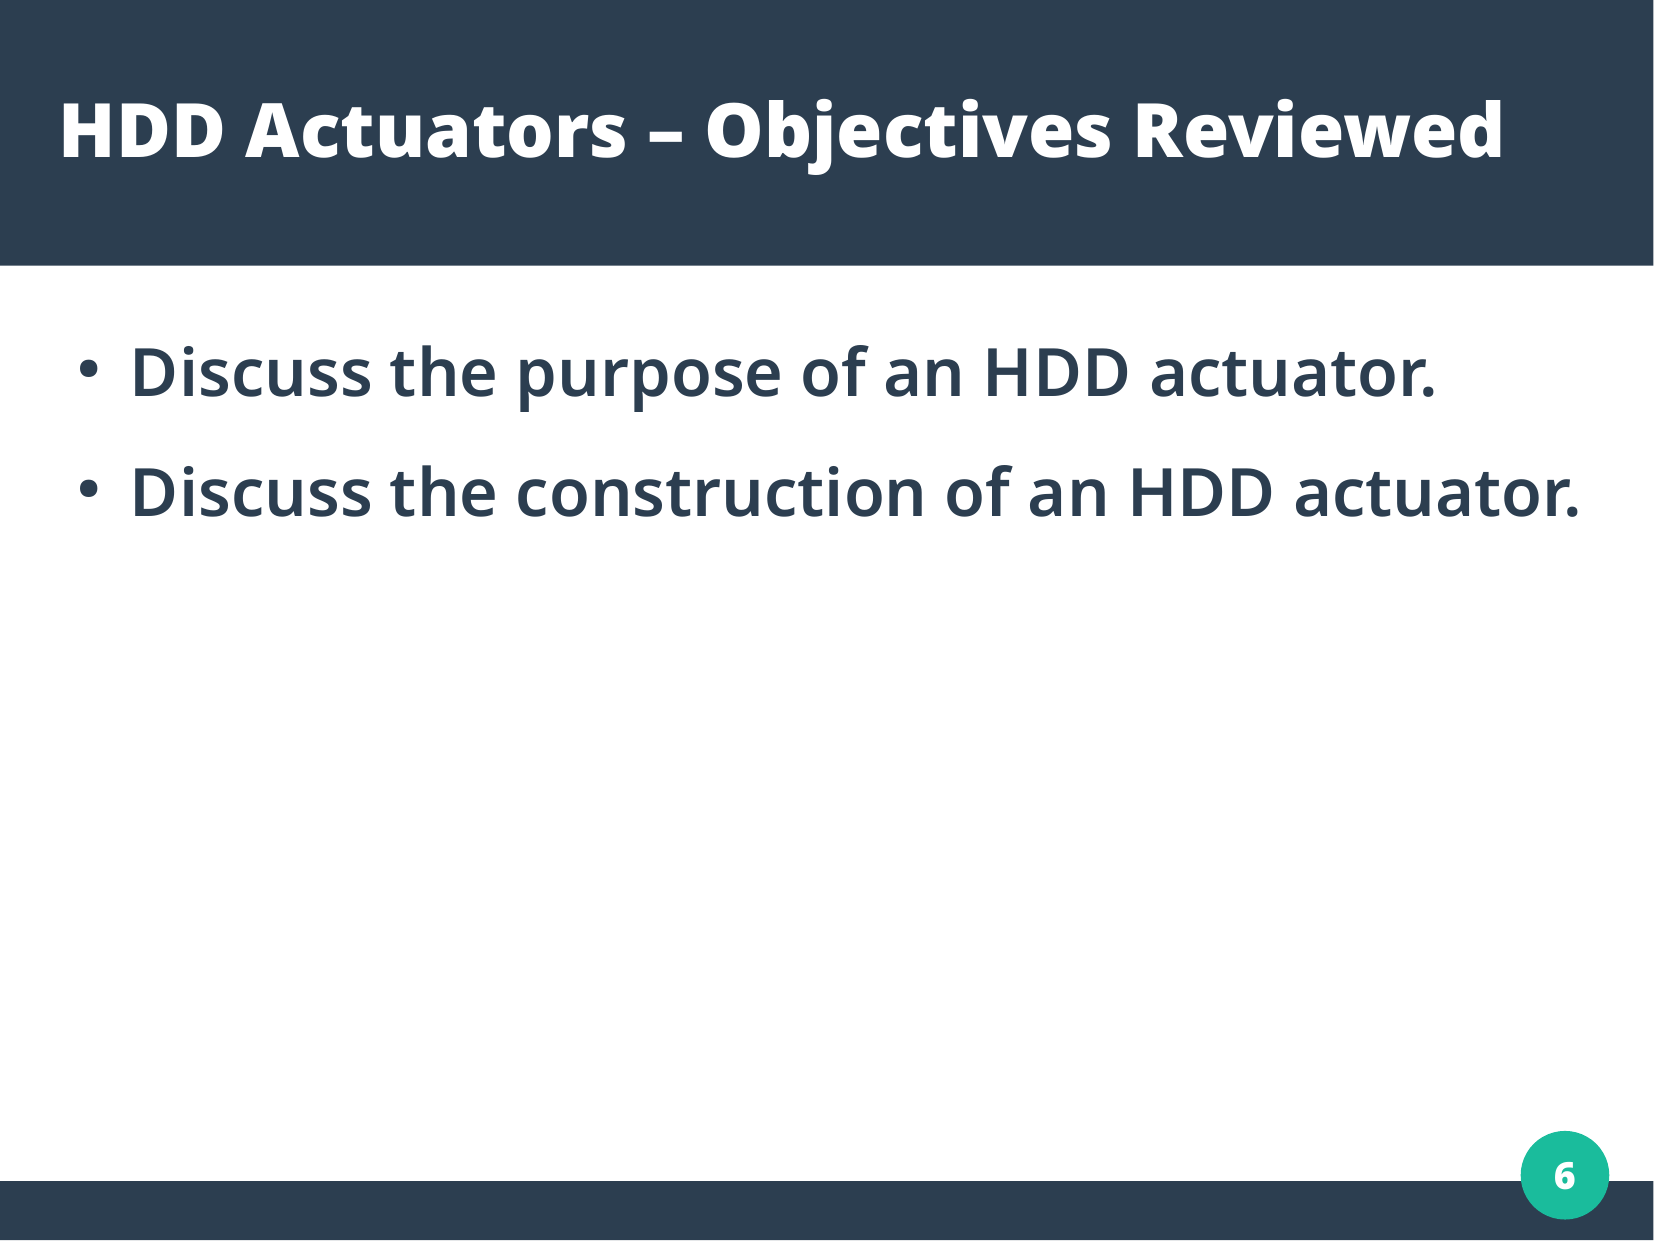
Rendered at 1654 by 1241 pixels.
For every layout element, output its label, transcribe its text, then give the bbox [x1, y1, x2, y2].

title HDD Actuators – Objectives Reviewed [59, 49, 1595, 207]
list Discuss the purpose of an HDD actuator. Discuss the construction of an HDD actuator. [59, 324, 1595, 1152]
